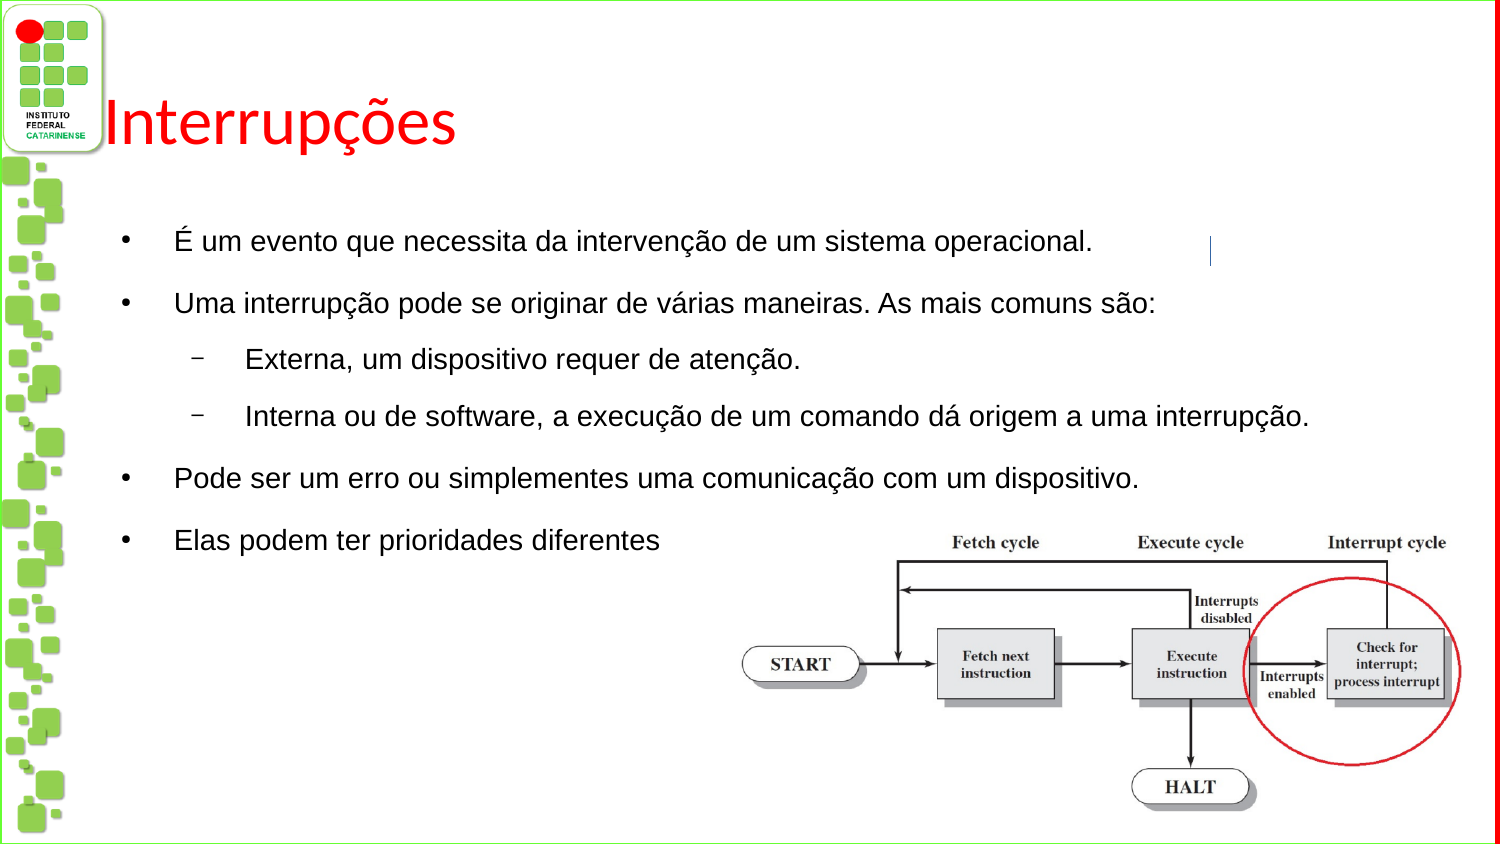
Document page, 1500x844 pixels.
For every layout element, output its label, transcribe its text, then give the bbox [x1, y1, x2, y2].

list É um evento que necessita da intervenção de um sistema operacional. Uma interrupção pode se originar de várias maneiras. As mais comuns são: Externa, um dispositivo requer de atenção. Interna ou de software, a execução de um comando dá origem a uma interrupção. Pode ser um erro ou simplementes uma comunicação com um dispositivo. Elas podem ter prioridades diferentes [103, 224, 1397, 760]
picture [0, 0, 1500, 844]
title Interrupções [103, 44, 1397, 208]
